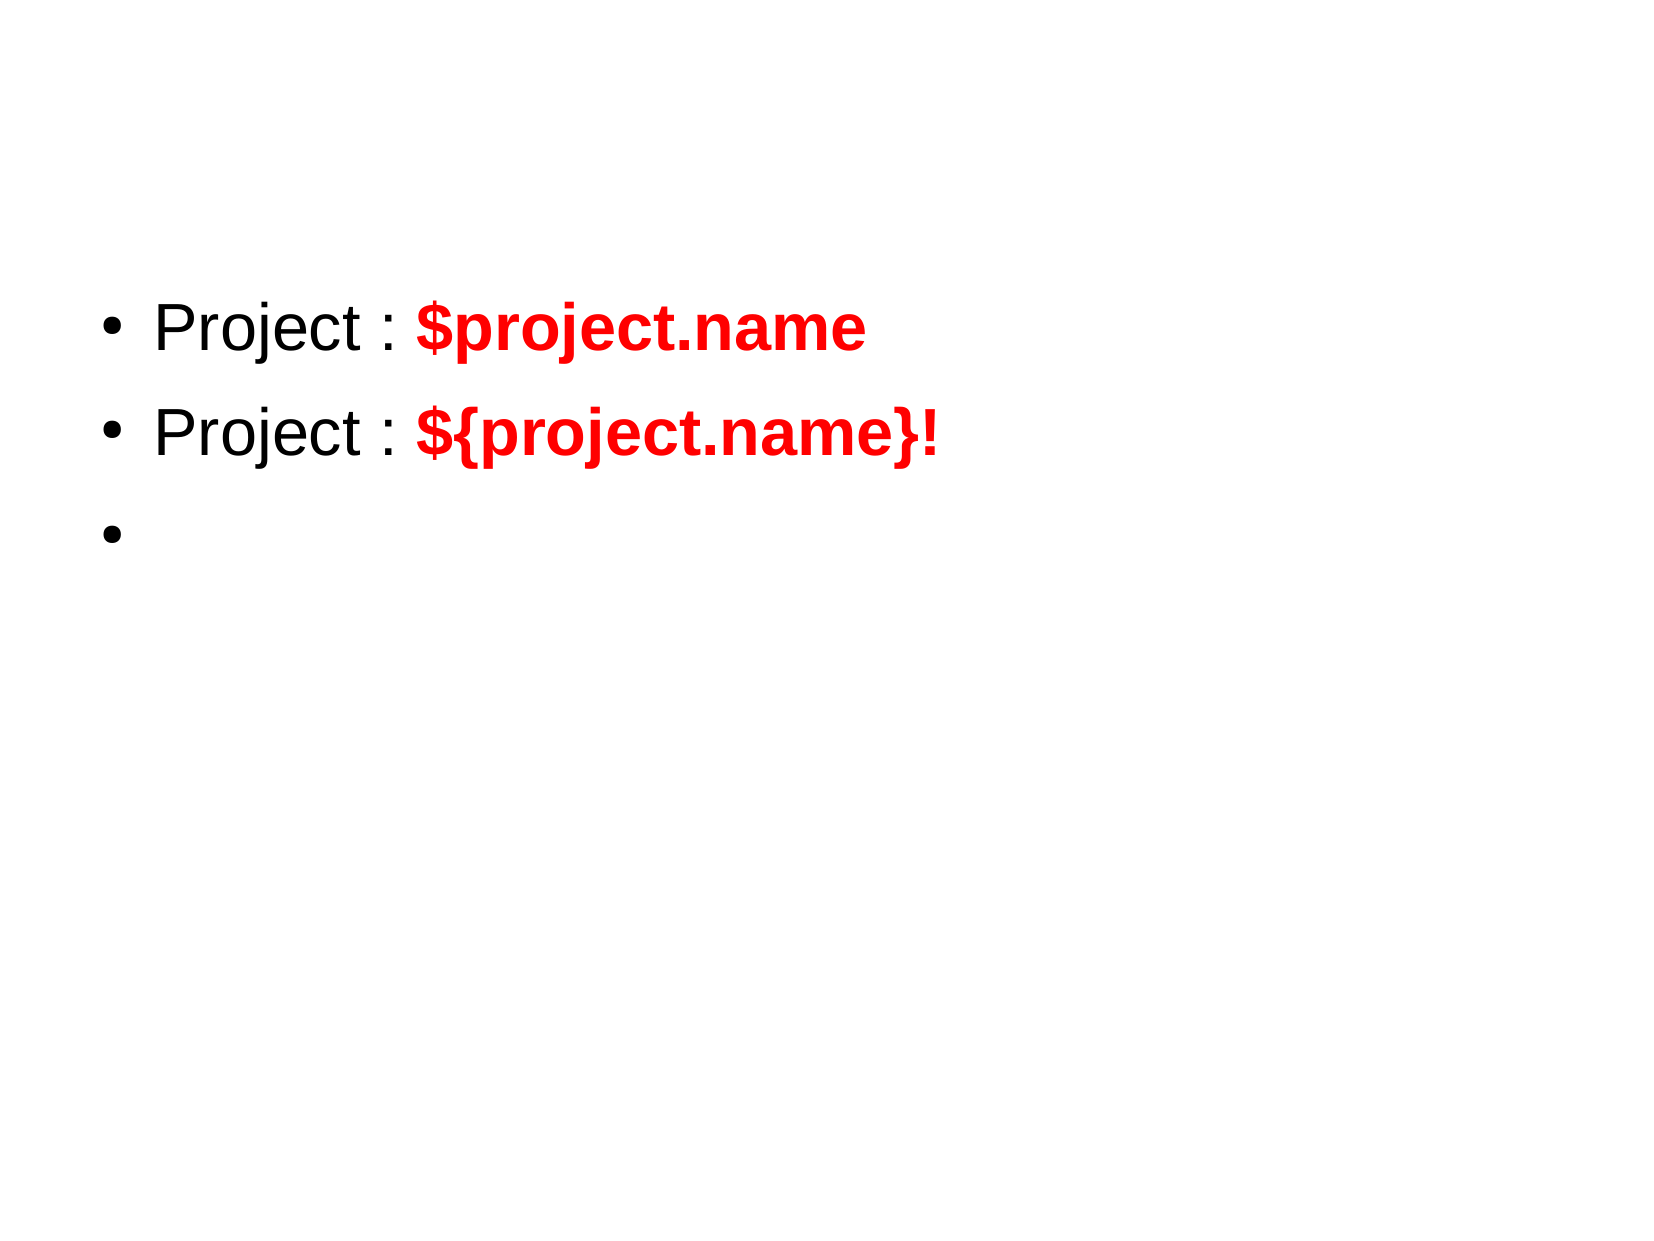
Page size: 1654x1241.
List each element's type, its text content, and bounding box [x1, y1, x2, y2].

list Project : $project.name Project : ${project.name}! [82, 290, 1571, 1109]
